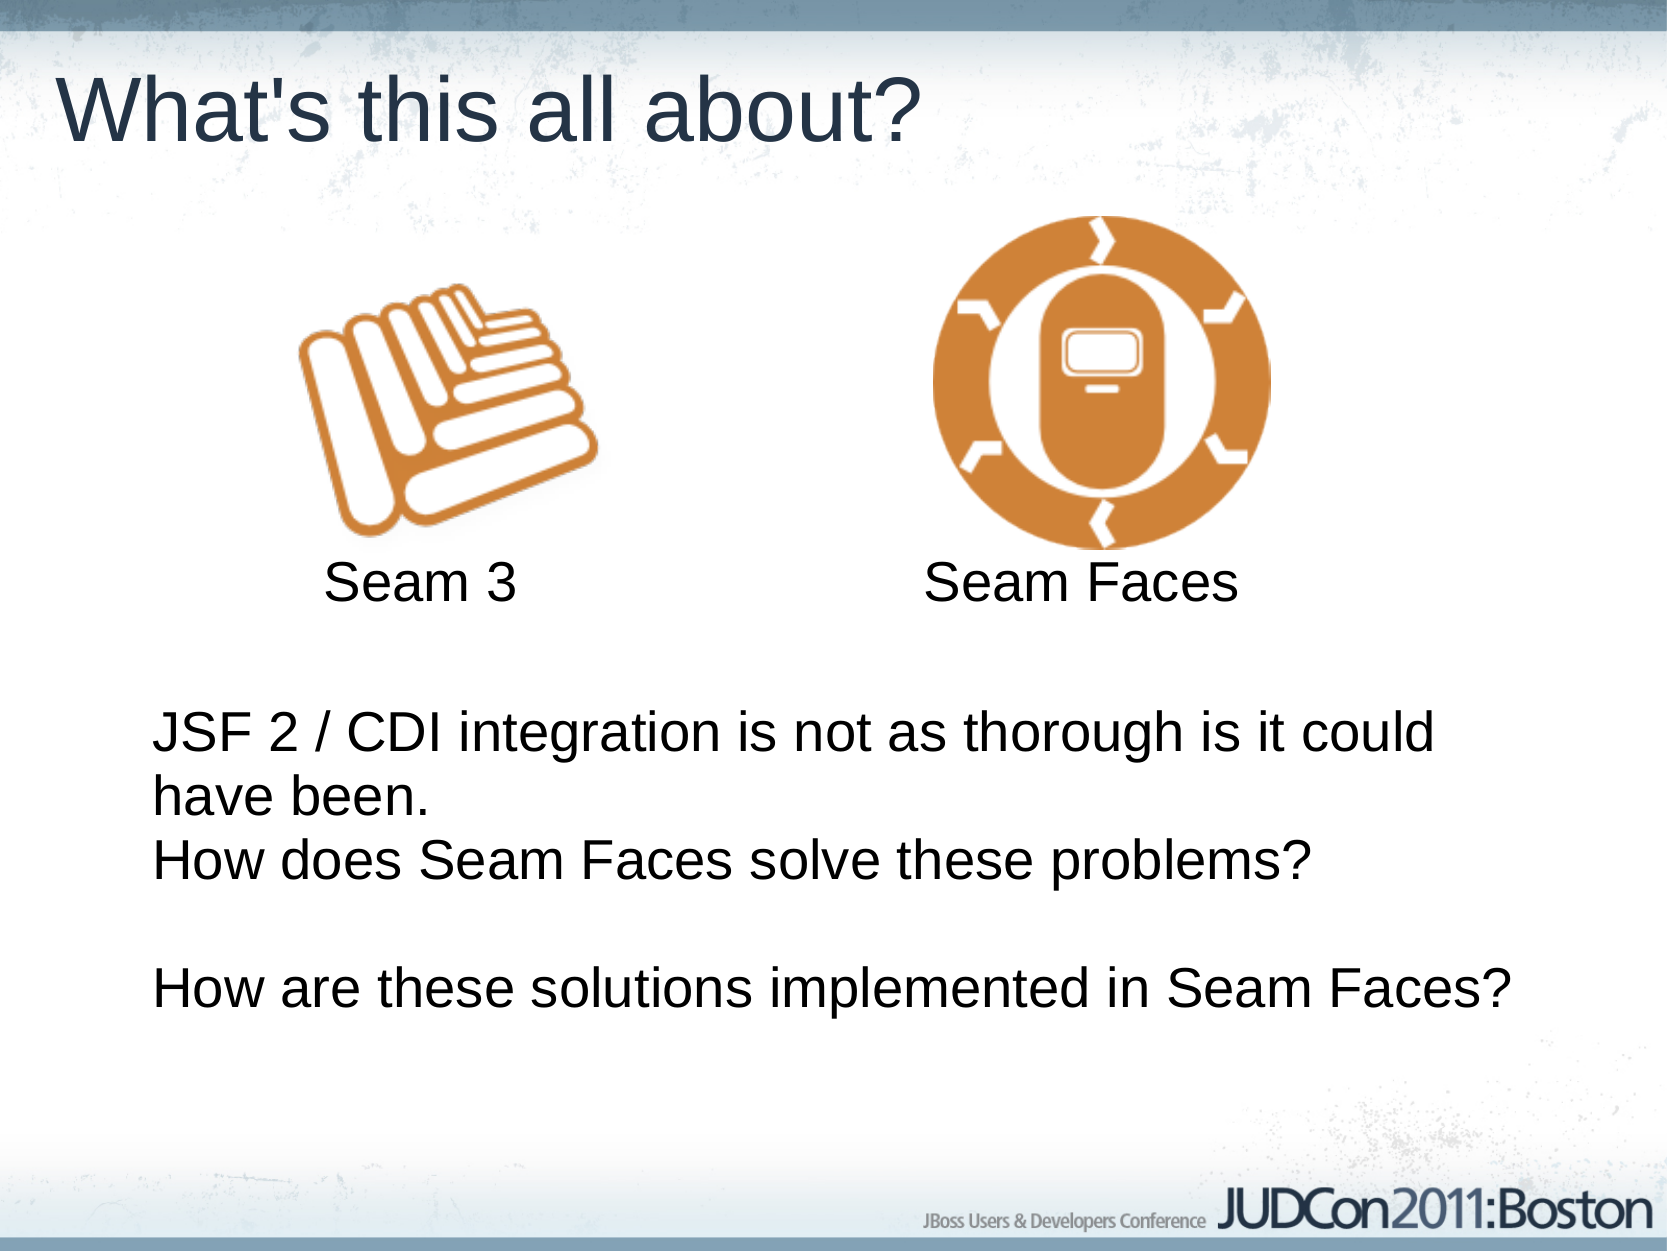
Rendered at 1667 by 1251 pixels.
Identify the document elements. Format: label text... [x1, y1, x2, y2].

title What's this all about? [40, 42, 1627, 208]
text_box JSF 2 / CDI integration is not as thorough is it could have been. How does Seam Faces solve these problems? How are these solutions implemented in Seam Faces? [152, 699, 1515, 1021]
picture [0, 0, 1667, 1251]
text_box Seam Faces [923, 549, 1276, 615]
text_box Seam 3 [323, 549, 571, 615]
